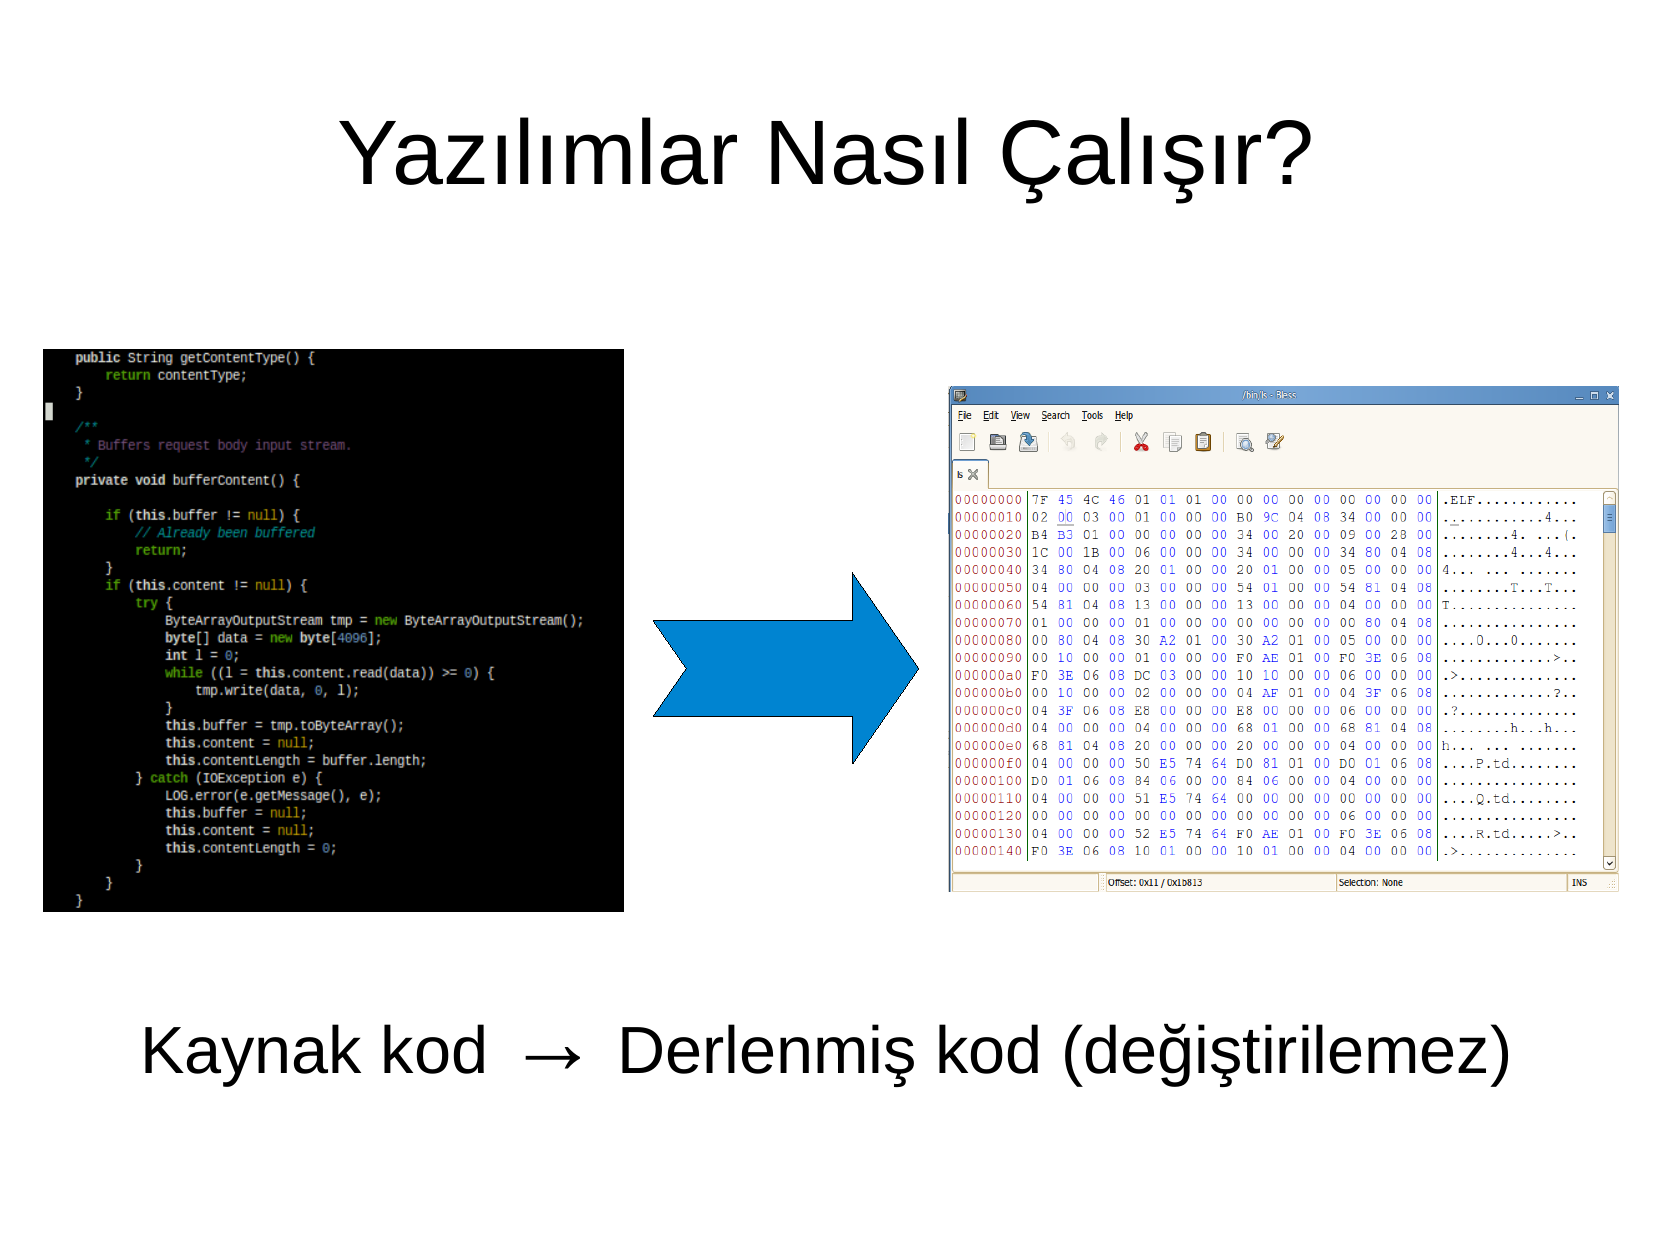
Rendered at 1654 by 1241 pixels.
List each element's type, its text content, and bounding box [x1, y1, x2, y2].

text_box [653, 572, 919, 764]
picture [948, 386, 1619, 892]
picture [43, 349, 624, 912]
subtitle Kaynak kod → Derlenmiş kod (değiştirilemez) [82, 975, 1571, 1109]
title Yazılımlar Nasıl Çalışır? [82, 49, 1571, 257]
